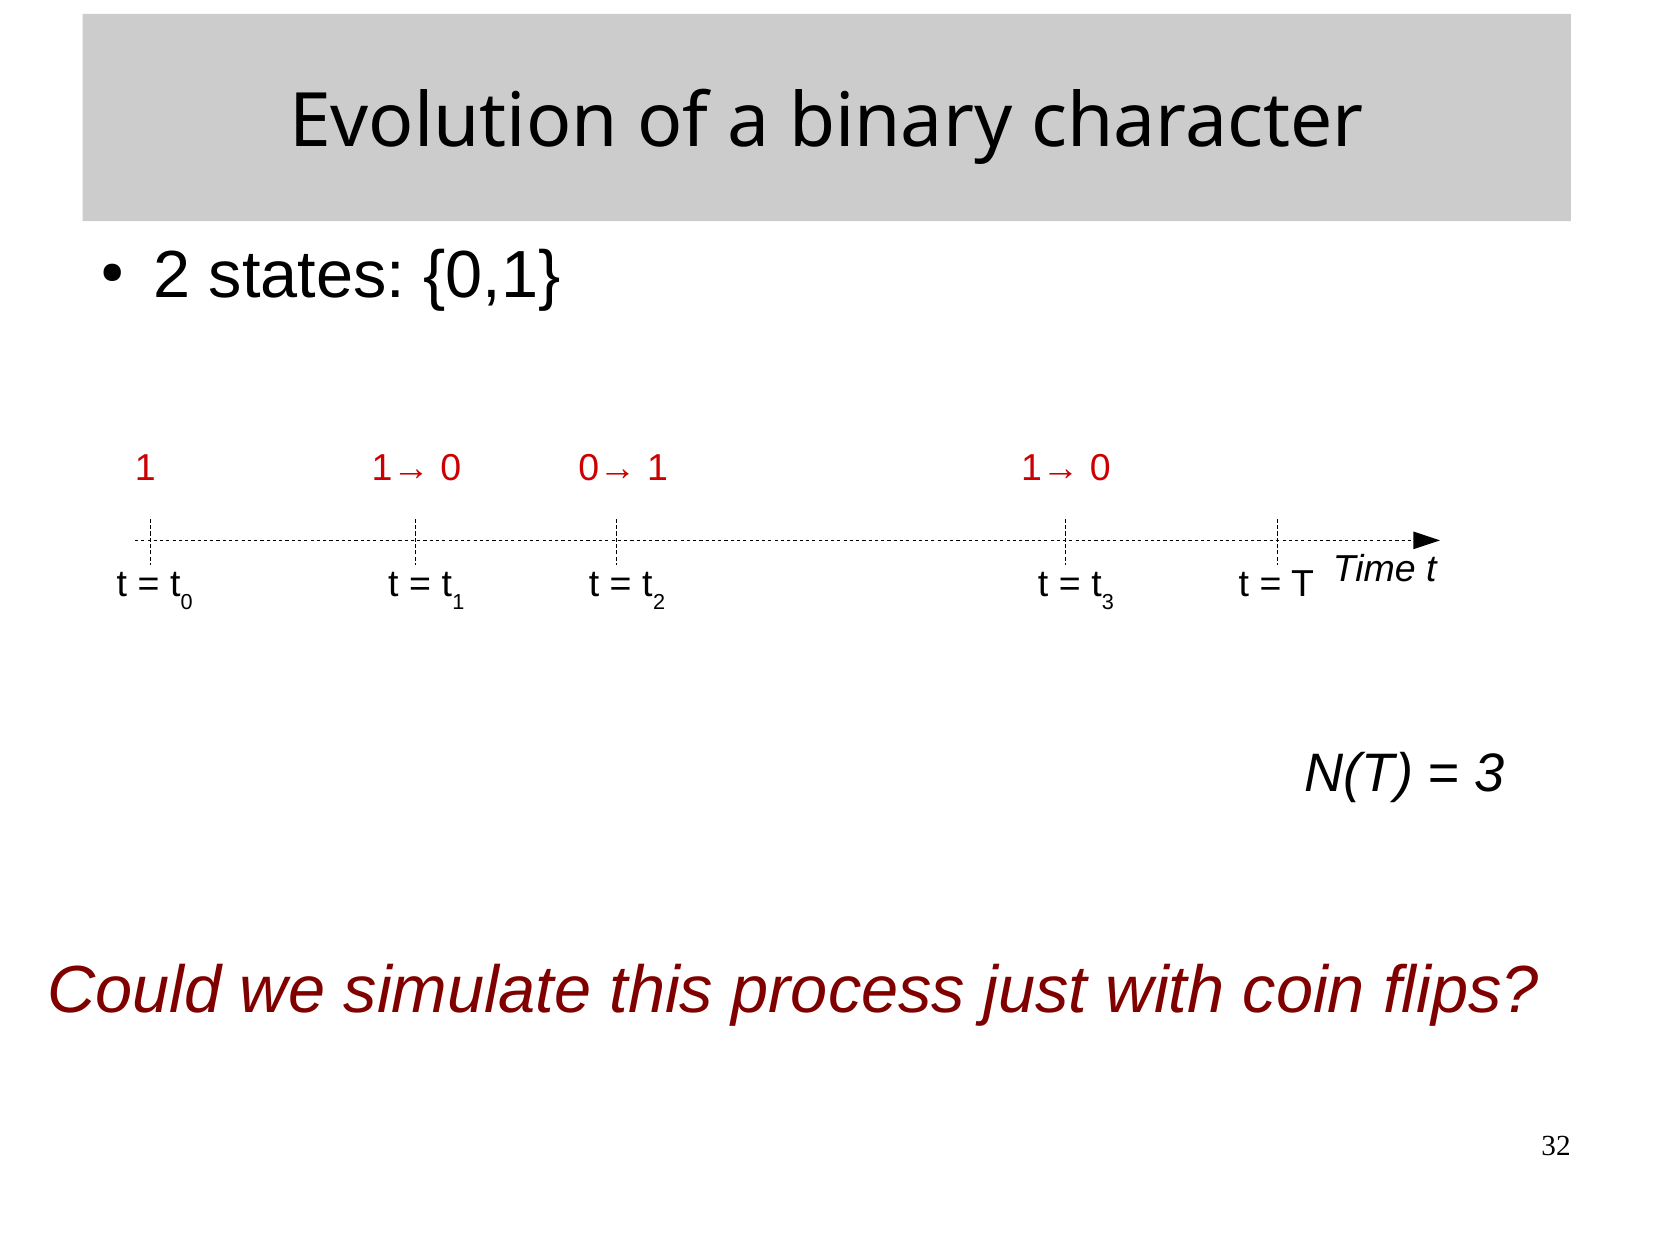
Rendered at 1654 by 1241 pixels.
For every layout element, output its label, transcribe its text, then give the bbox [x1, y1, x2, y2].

text_box 1→ 0 [1006, 438, 1127, 496]
text_box 0→ 1 [563, 438, 684, 496]
text_box t = t3 [1023, 555, 1132, 622]
text_box t = t1 [373, 555, 482, 622]
text_box Time t [1318, 540, 1514, 598]
text_box t = t0 [101, 555, 211, 622]
list 2 states: {0,1} [82, 237, 1571, 421]
text_box N(T) = 3 [1290, 735, 1576, 824]
title Evolution of a binary character [82, 13, 1571, 222]
text_box Could we simulate this process just with coin flips? [32, 945, 1654, 1051]
text_box 1 [120, 438, 196, 496]
text_box t = T [1223, 555, 1333, 613]
text_box t = t2 [574, 555, 683, 622]
text_box 1→ 0 [356, 438, 477, 496]
